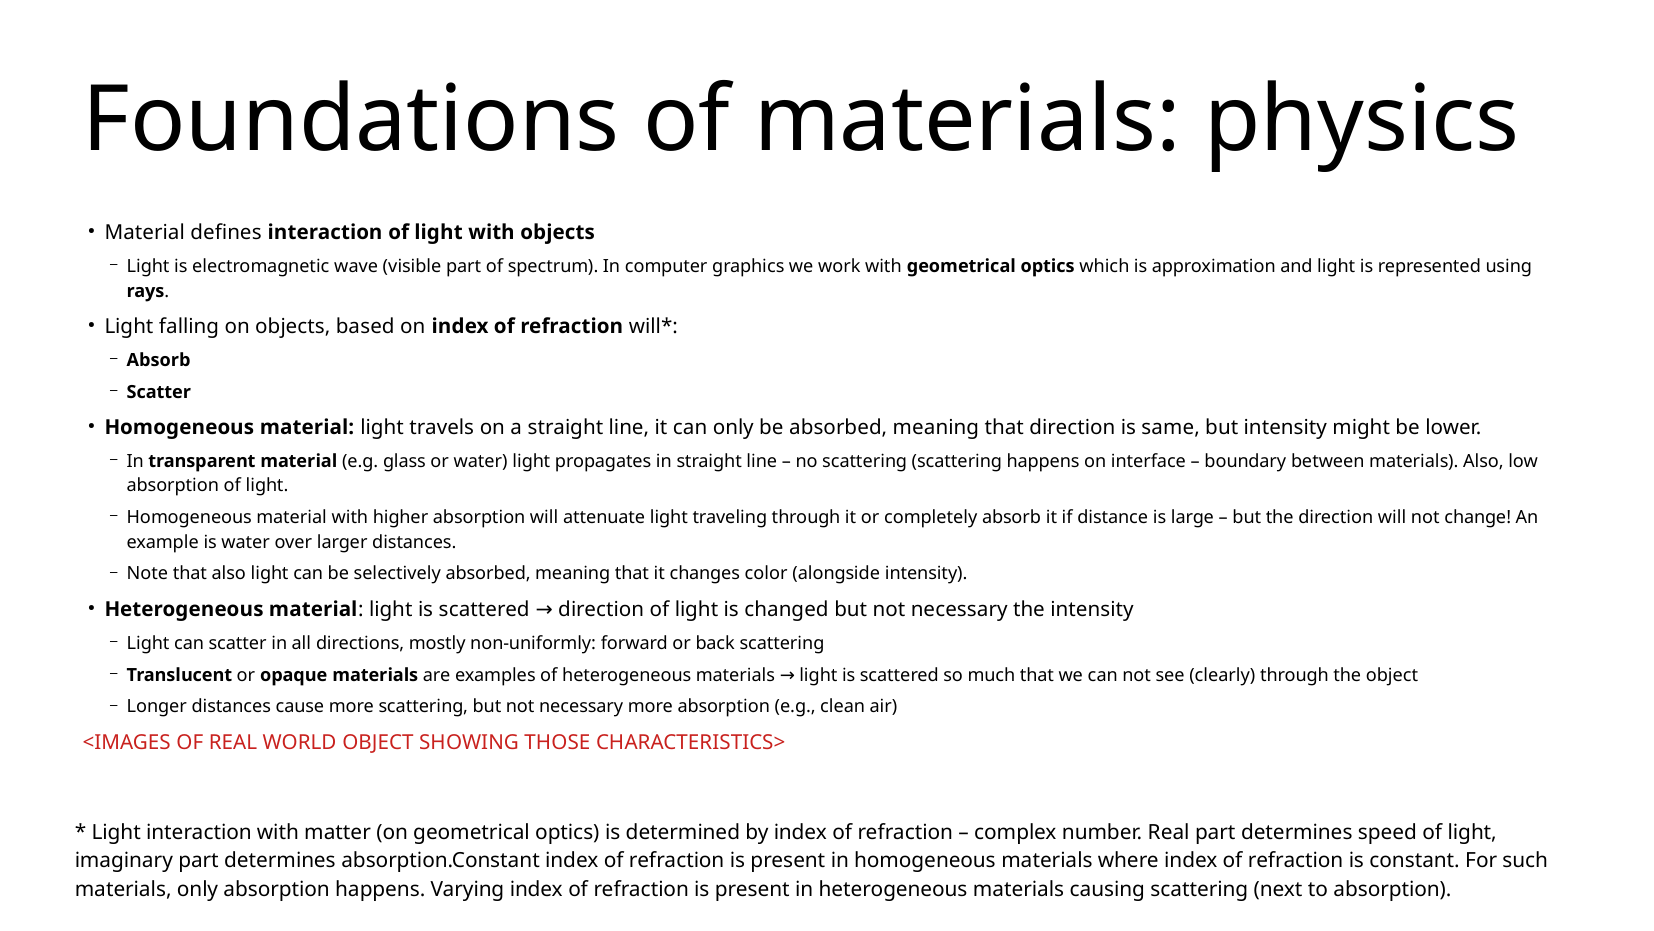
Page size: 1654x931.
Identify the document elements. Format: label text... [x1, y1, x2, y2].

title Foundations of materials: physics [82, 37, 1571, 193]
list Material defines interaction of light with objects Light is electromagnetic wave (visible part of spectrum). In computer graphics we work with geometrical optics which is approximation and light is represented using rays. Light falling on objects, based on index of refraction will*: Absorb Scatter Homogeneous material: light travels on a straight line, it can only be absorbed, meaning that direction is same, but intensity might be lower. In transparent material (e.g. glass or water) light propagates in straight line – no scattering (scattering happens on interface – boundary between materials). Also, low absorption of light. Homogeneous material with higher absorption will attenuate light traveling through it or completely absorb it if distance is large – but the direction will not change! An example is water over larger distances. Note that also light can be selectively absorbed, meaning that it changes color (alongside intensity). Heterogeneous material: light is scattered → direction of light is changed but not necessary the intensity Light can scatter in all directions, mostly non-uniformly: forward or back scattering Translucent or opaque materials are examples of heterogeneous materials → light is scattered so much that we can not see (clearly) through the object Longer distances cause more scattering, but not necessary more absorption (e.g., clean air) <IMAGES OF REAL WORLD OBJECT SHOWING THOSE CHARACTERISTICS> [82, 217, 1571, 758]
text_box * Light interaction with matter (on geometrical optics) is determined by index of refraction – complex number. Real part determines speed of light, imaginary part determines absorption.Constant index of refraction is present in homogeneous materials where index of refraction is constant. For such materials, only absorption happens. Varying index of refraction is present in heterogeneous materials causing scattering (next to absorption). [60, 810, 1591, 931]
